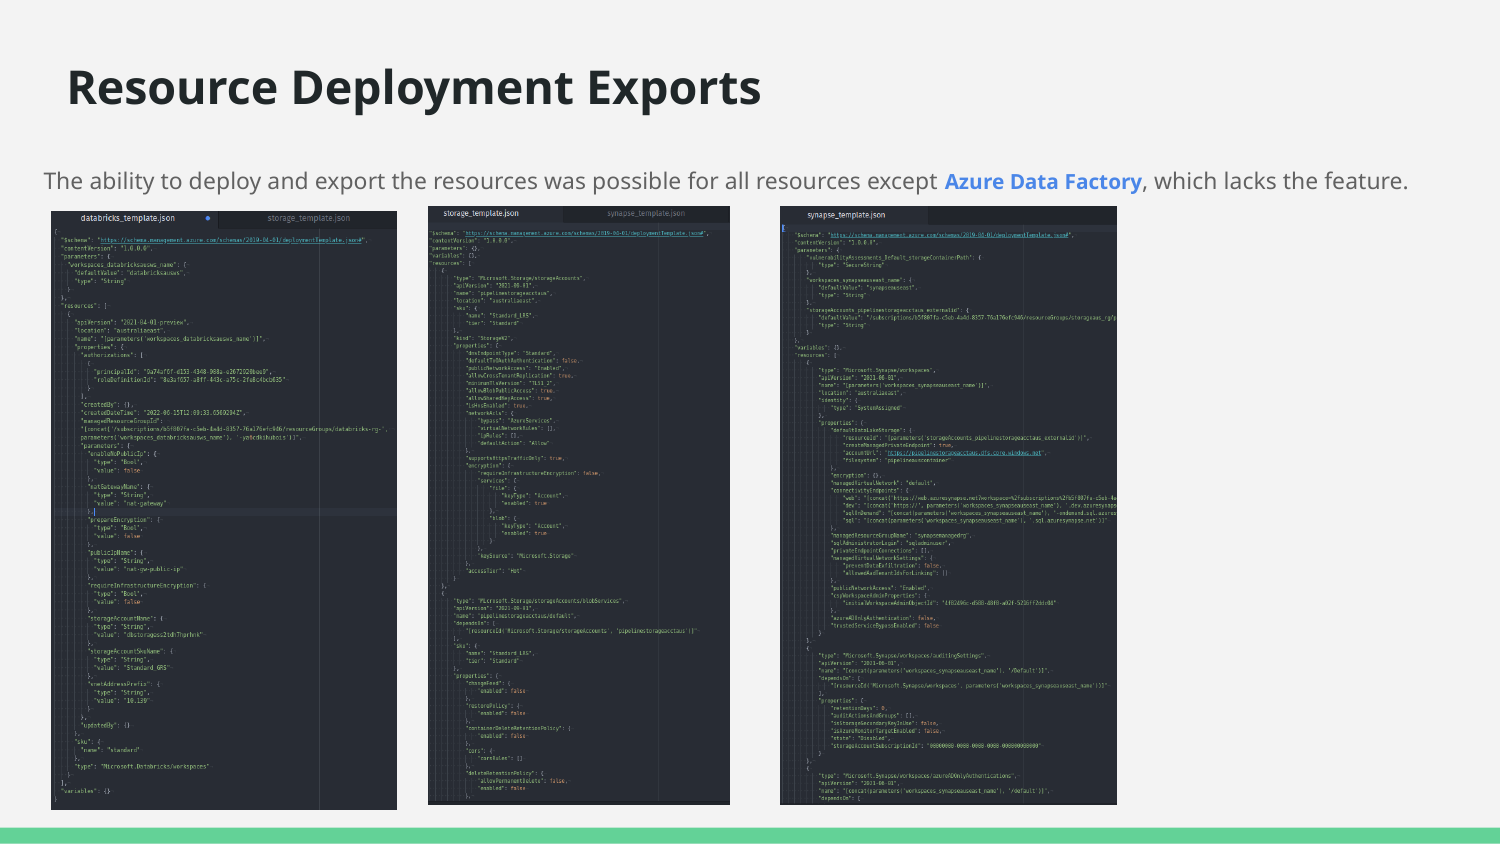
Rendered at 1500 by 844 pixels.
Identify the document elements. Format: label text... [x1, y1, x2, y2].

picture [51, 211, 397, 810]
text_box The ability to deploy and export the resources was possible for all resources except Azure Data Factory, which lacks the feature. [28, 145, 1488, 818]
picture [428, 206, 730, 805]
picture [780, 206, 1117, 805]
text_box Resource Deployment Exports [51, 39, 1449, 134]
